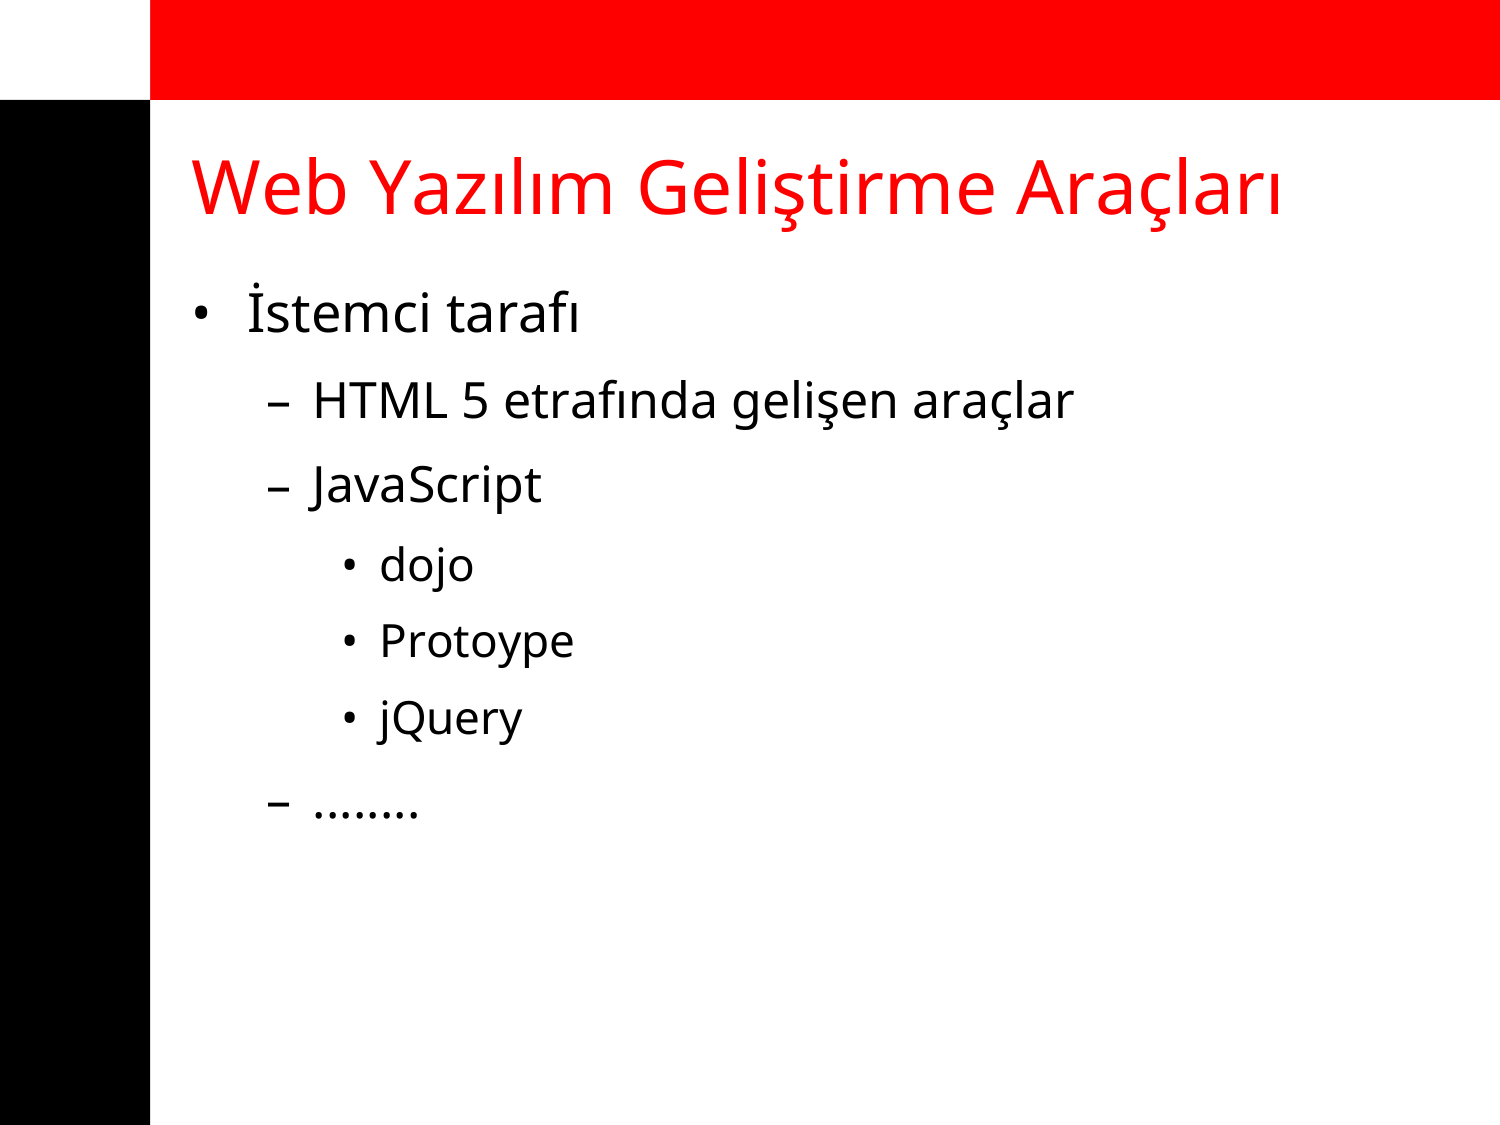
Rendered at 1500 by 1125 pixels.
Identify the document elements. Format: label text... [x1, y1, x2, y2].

list İstemci tarafı HTML 5 etrafında gelişen araçlar JavaScript dojo Protoype jQuery ........ [177, 265, 1447, 1004]
title Web Yazılım Geliştirme Araçları [177, 103, 1388, 265]
